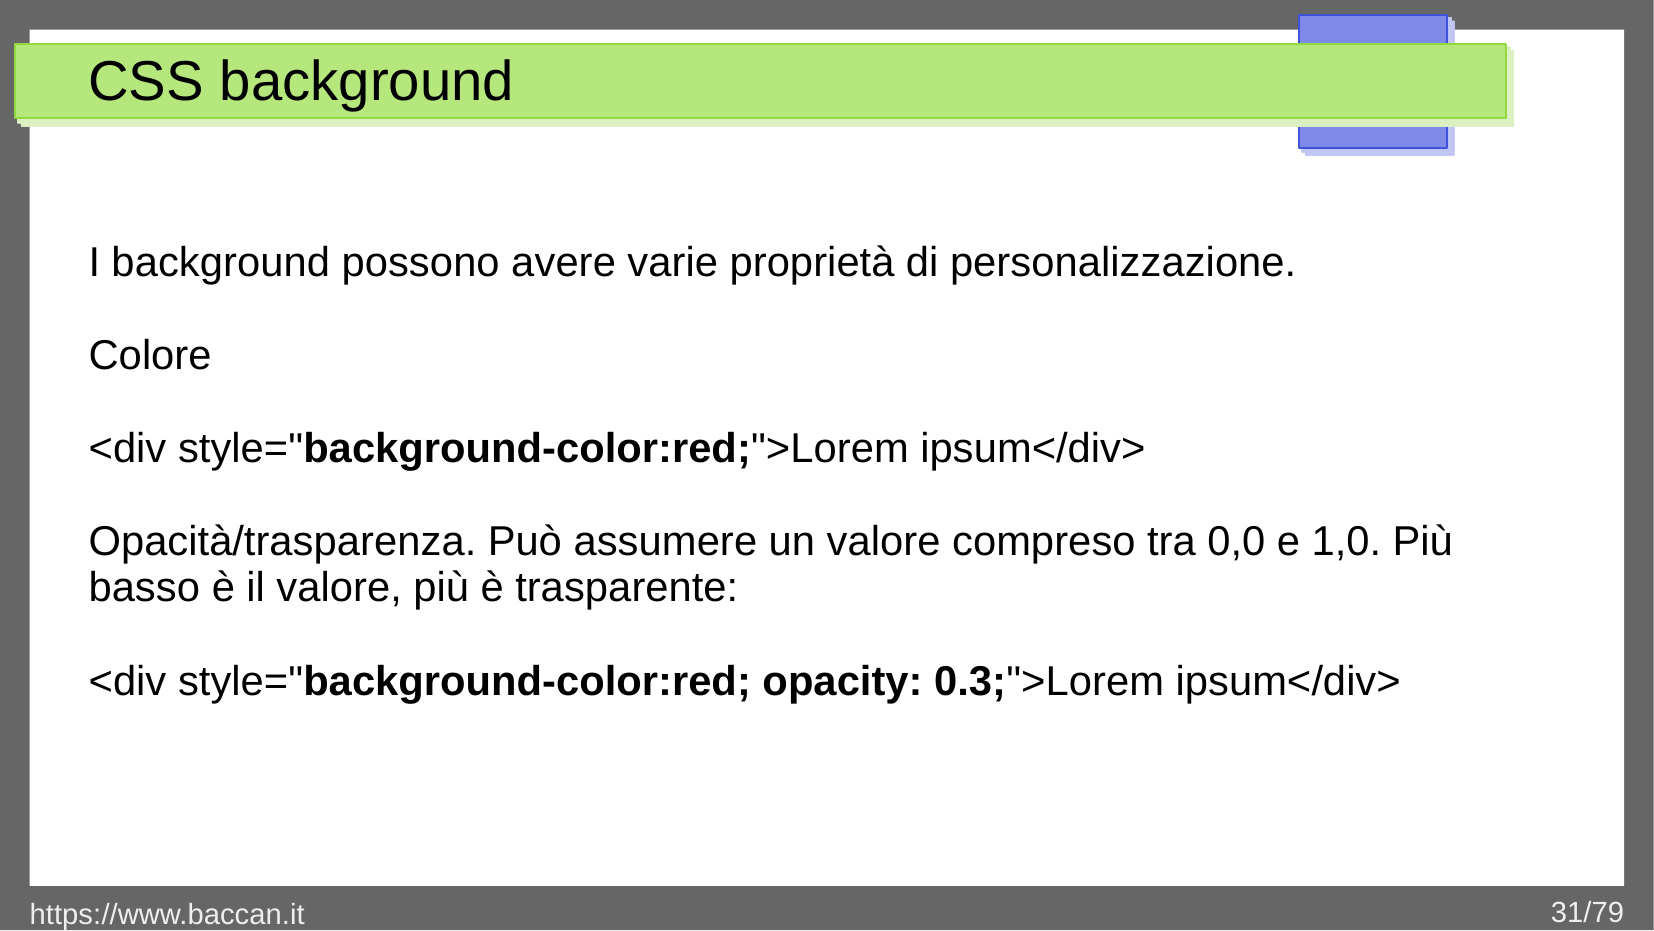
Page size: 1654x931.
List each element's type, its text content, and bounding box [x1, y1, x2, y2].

title CSS background [88, 44, 1506, 119]
text_box I background possono avere varie proprietà di personalizzazione. Colore <div style="background-color:red;">Lorem ipsum</div> Opacità/trasparenza. Può assumere un valore compreso tra 0,0 e 1,0. Più basso è il valore, più è trasparente: <div style="background-color:red; opacity: 0.3;">Lorem ipsum</div> [88, 169, 1565, 820]
